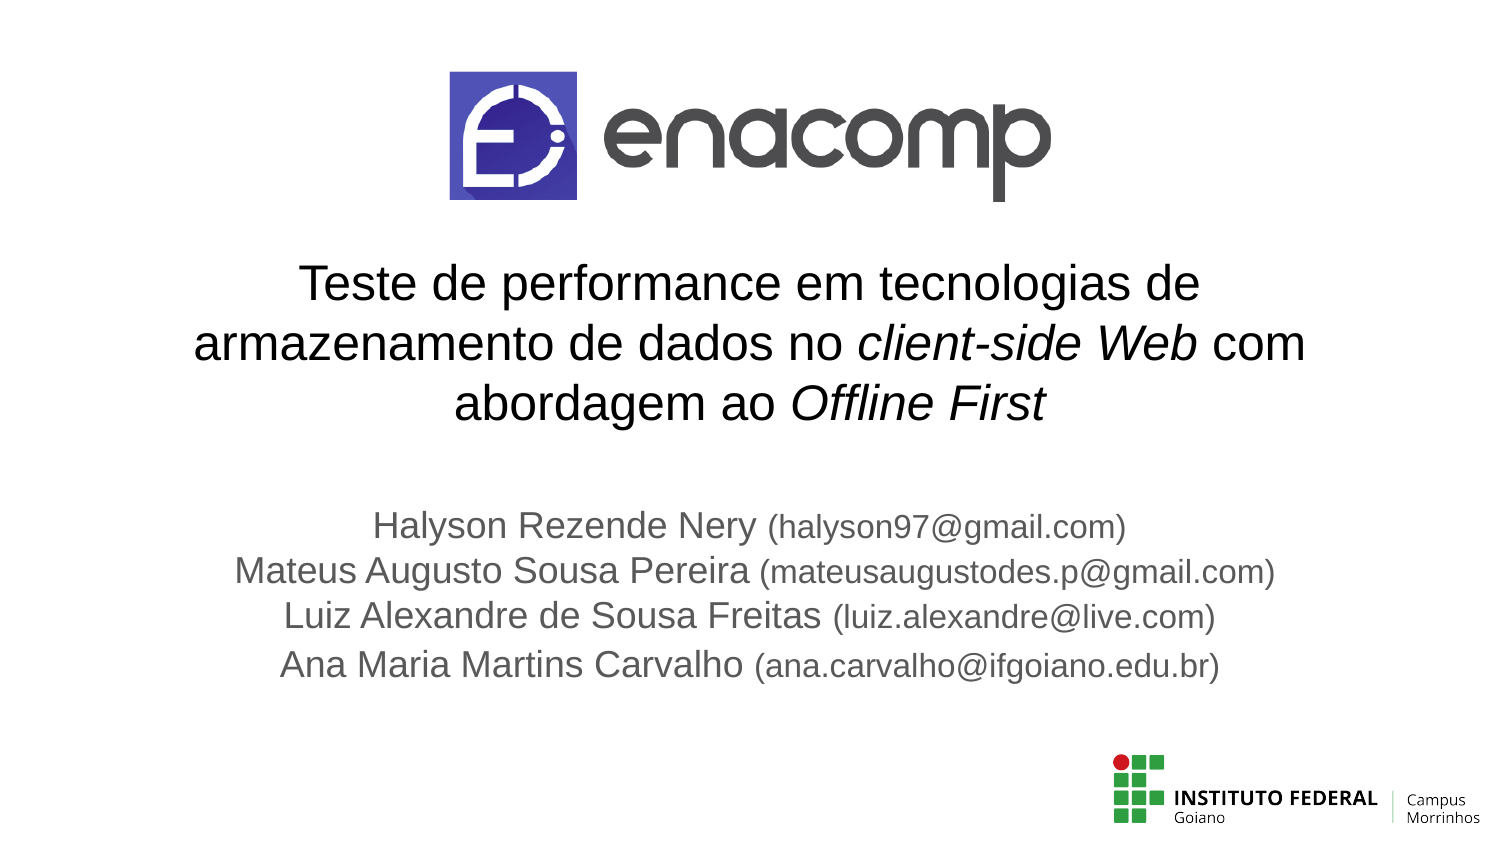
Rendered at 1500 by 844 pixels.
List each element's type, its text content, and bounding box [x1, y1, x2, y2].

picture [449, 71, 1051, 202]
title Teste de performance em tecnologias de armazenamento de dados no client-side Web com abordagem ao Offline First [142, 242, 1358, 446]
picture [1098, 655, 1488, 844]
subtitle Halyson Rezende Nery (halyson97@gmail.com) Mateus Augusto Sousa Pereira (mateusaugustodes.p@gmail.com) Luiz Alexandre de Sousa Freitas (luiz.alexandre@live.com) Ana Maria Martins Carvalho (ana.carvalho@ifgoiano.edu.br) [51, 485, 1449, 772]
